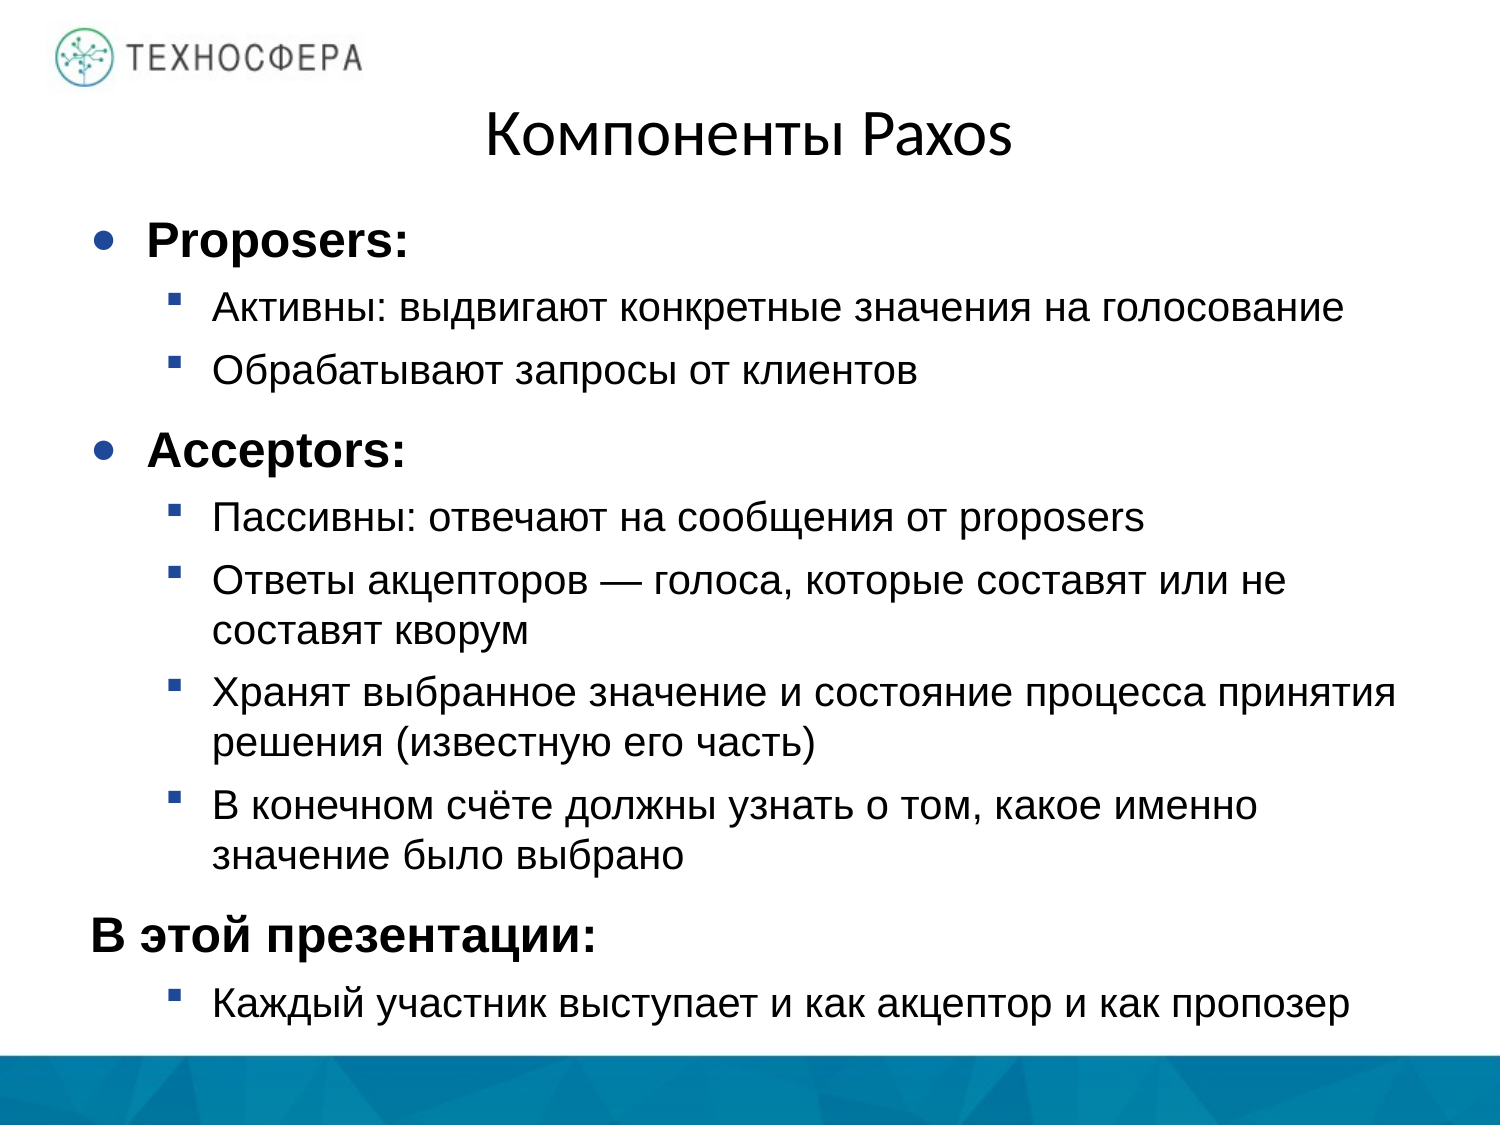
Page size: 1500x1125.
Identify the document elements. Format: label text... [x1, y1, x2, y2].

picture [0, 0, 1500, 1057]
title Компоненты Paxos [75, 45, 1426, 233]
list Proposers: Активны: выдвигают конкретные значения на голосование Обрабатывают запросы от клиентов Acceptors: Пассивны: отвечают на сообщения от proposers Ответы акцепторов — голоса, которые составят или не составят кворум Хранят выбранное значение и состояние процесса принятия решения (известную его часть) В конечном счёте должны узнать о том, какое именно значение было выбрано В этой презентации: Каждый участник выступает и как акцептор и как пропозер [75, 233, 1425, 1005]
